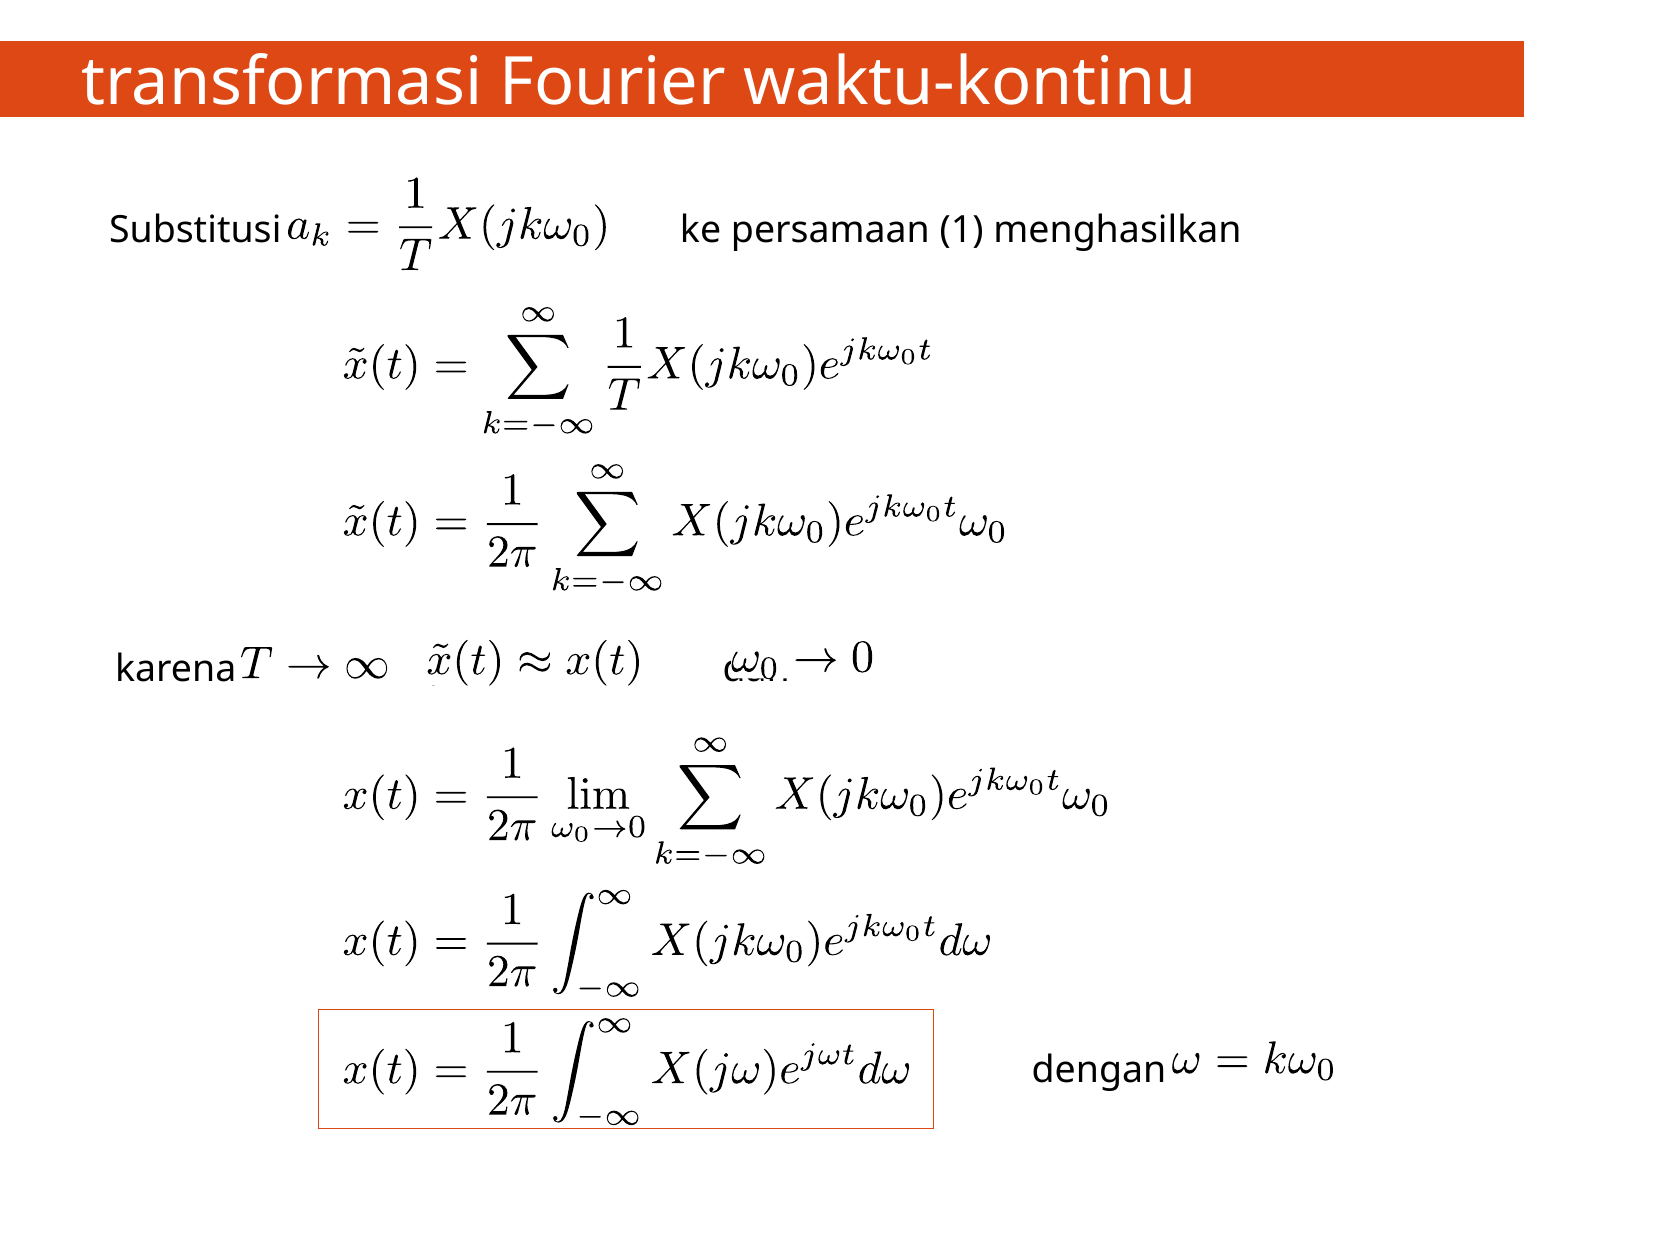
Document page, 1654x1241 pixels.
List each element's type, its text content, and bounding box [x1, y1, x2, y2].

text_box [1440, 41, 1524, 117]
text_box [426, 639, 644, 686]
text_box [286, 177, 611, 271]
text_box [731, 641, 875, 680]
text_box karena , dan [100, 633, 739, 691]
text_box [342, 1010, 933, 1128]
text_box dengan [1016, 1035, 1172, 1093]
text_box Substitusi ke persamaan (1) menghasilkan [94, 194, 286, 252]
text_box Substitusi ke persamaan (1) menghasilkan [611, 194, 1156, 252]
text_box [239, 646, 390, 679]
text_box [342, 737, 1109, 1129]
text_box transformasi Fourier waktu-kontinu [81, 41, 1440, 117]
text_box [342, 307, 1006, 595]
text_box [0, 41, 81, 117]
text_box [1171, 1041, 1335, 1081]
